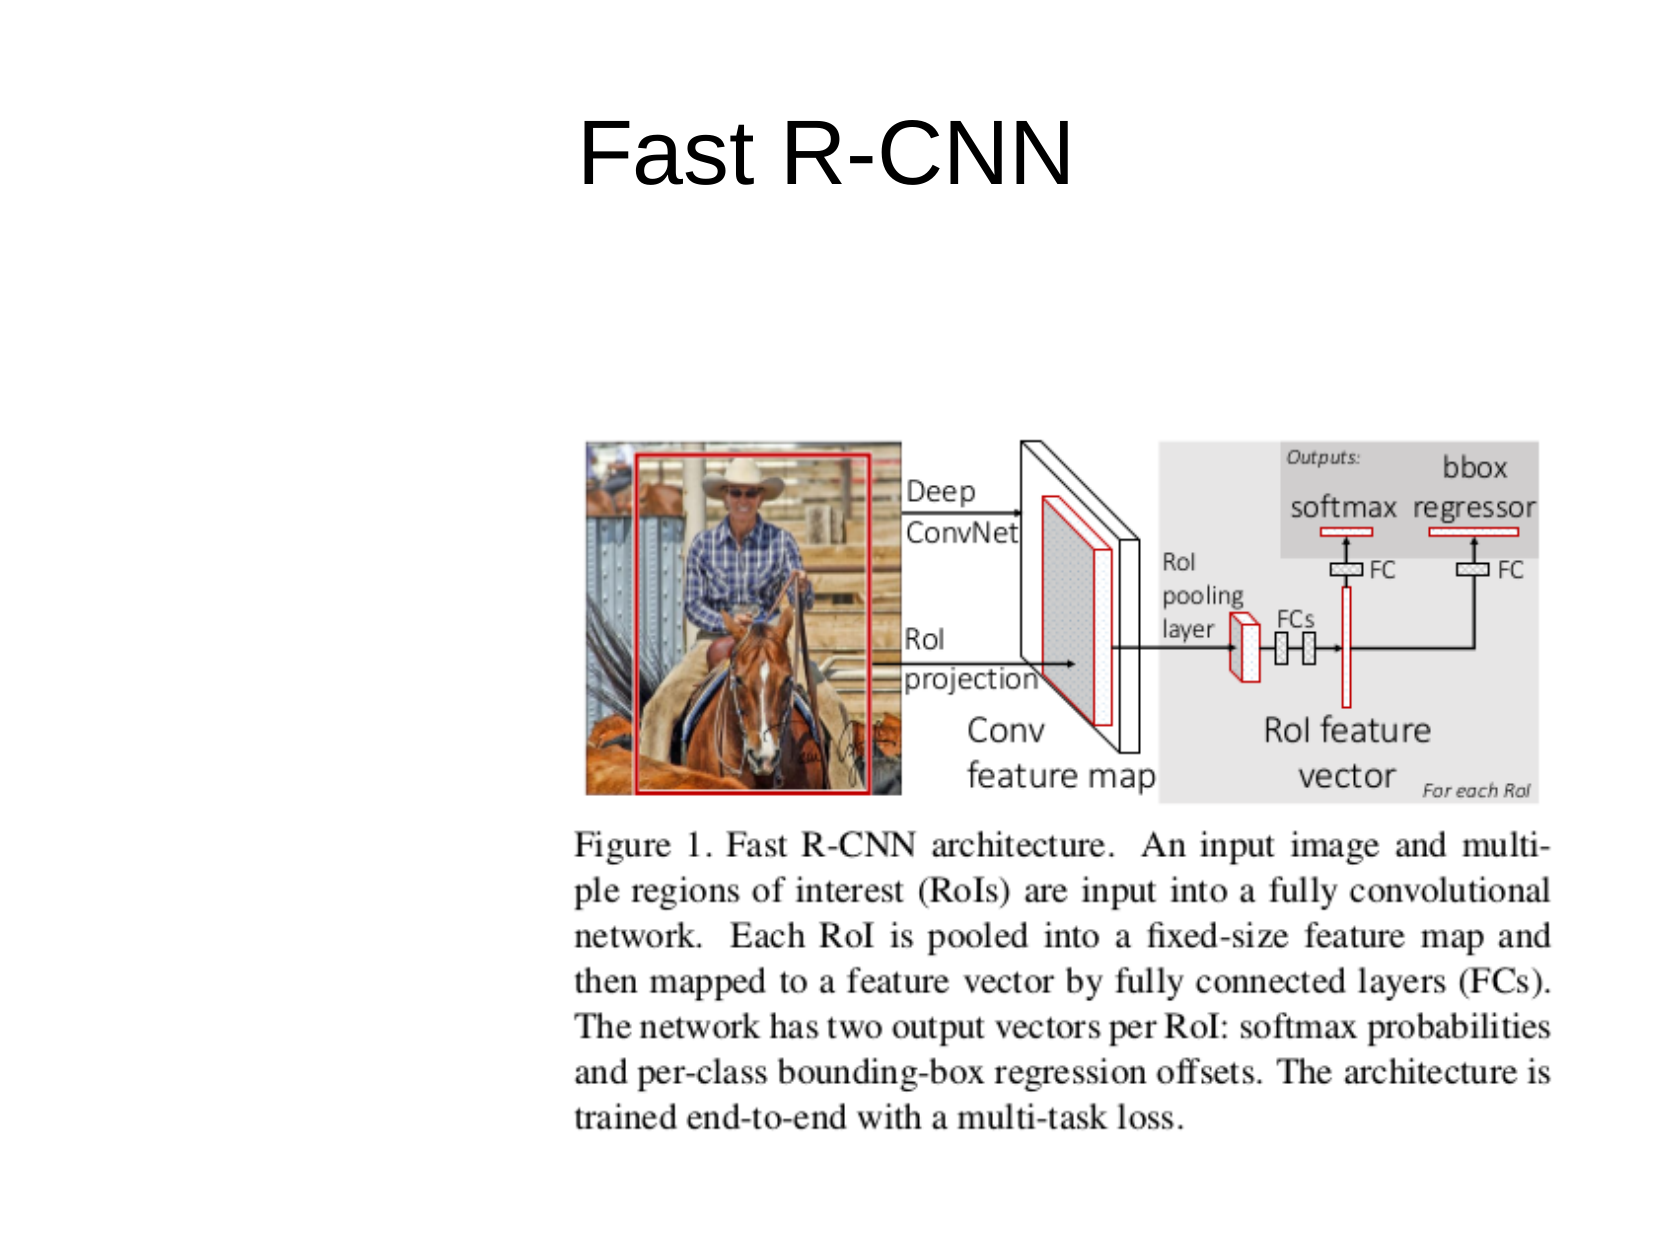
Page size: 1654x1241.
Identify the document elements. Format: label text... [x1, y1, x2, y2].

title Fast R-CNN [82, 49, 1571, 257]
picture [555, 413, 1571, 1153]
